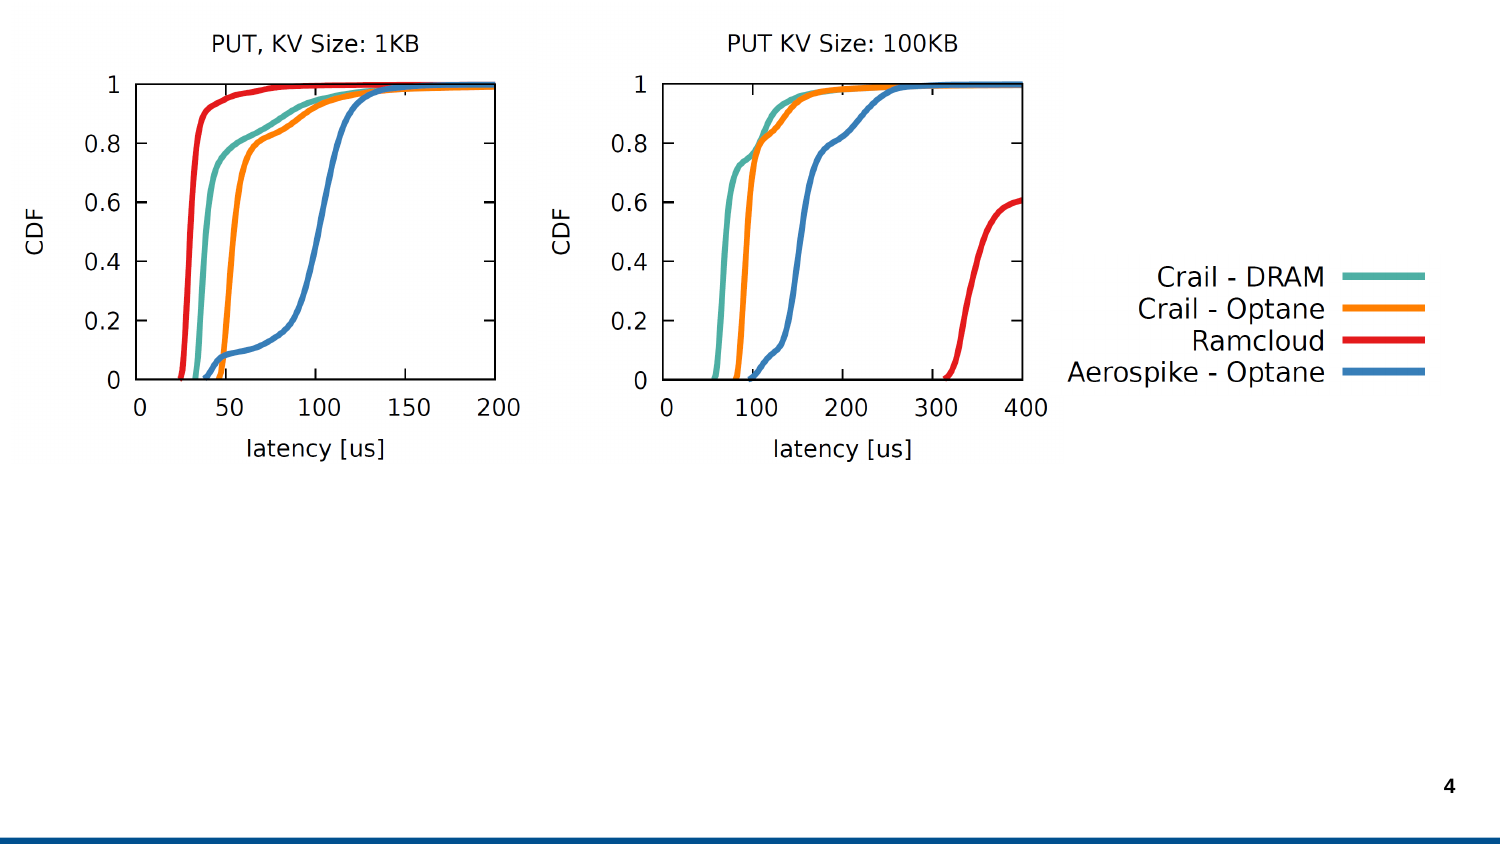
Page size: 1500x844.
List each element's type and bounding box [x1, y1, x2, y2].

picture [11, 2, 537, 464]
picture [538, 2, 1441, 464]
